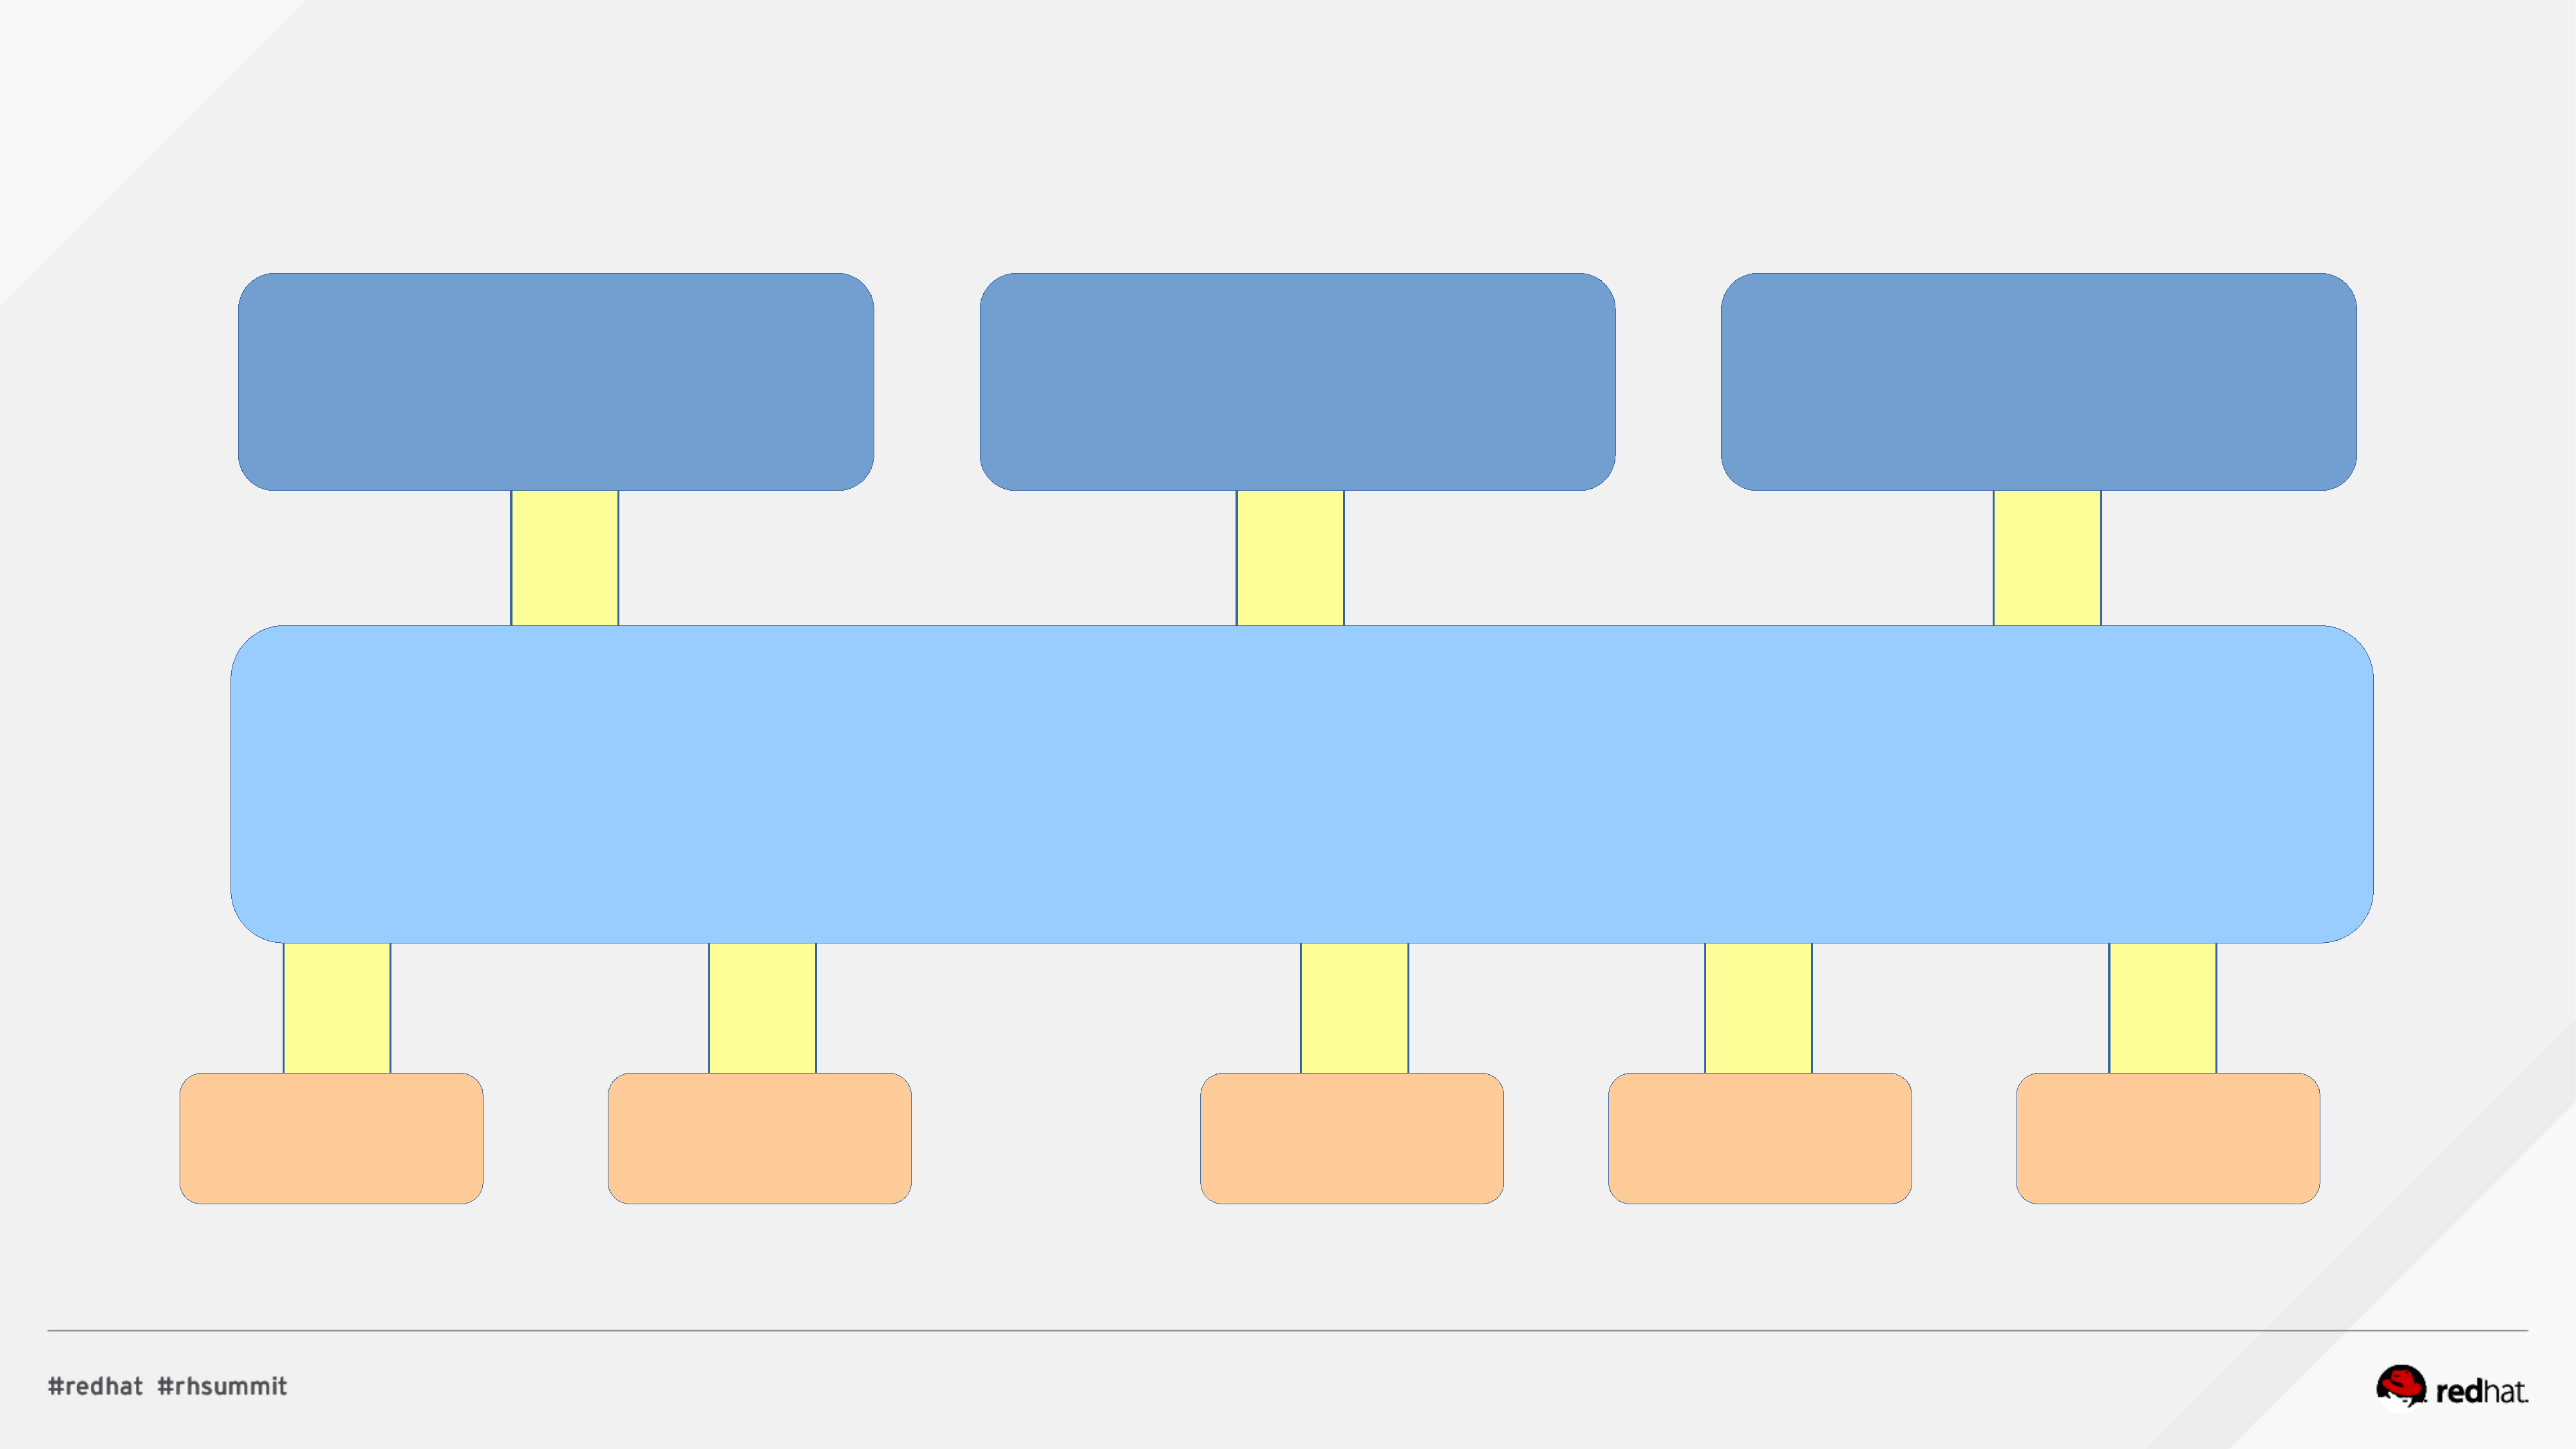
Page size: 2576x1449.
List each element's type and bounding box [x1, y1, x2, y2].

picture [0, 0, 2576, 1449]
text_box [180, 273, 2374, 1204]
